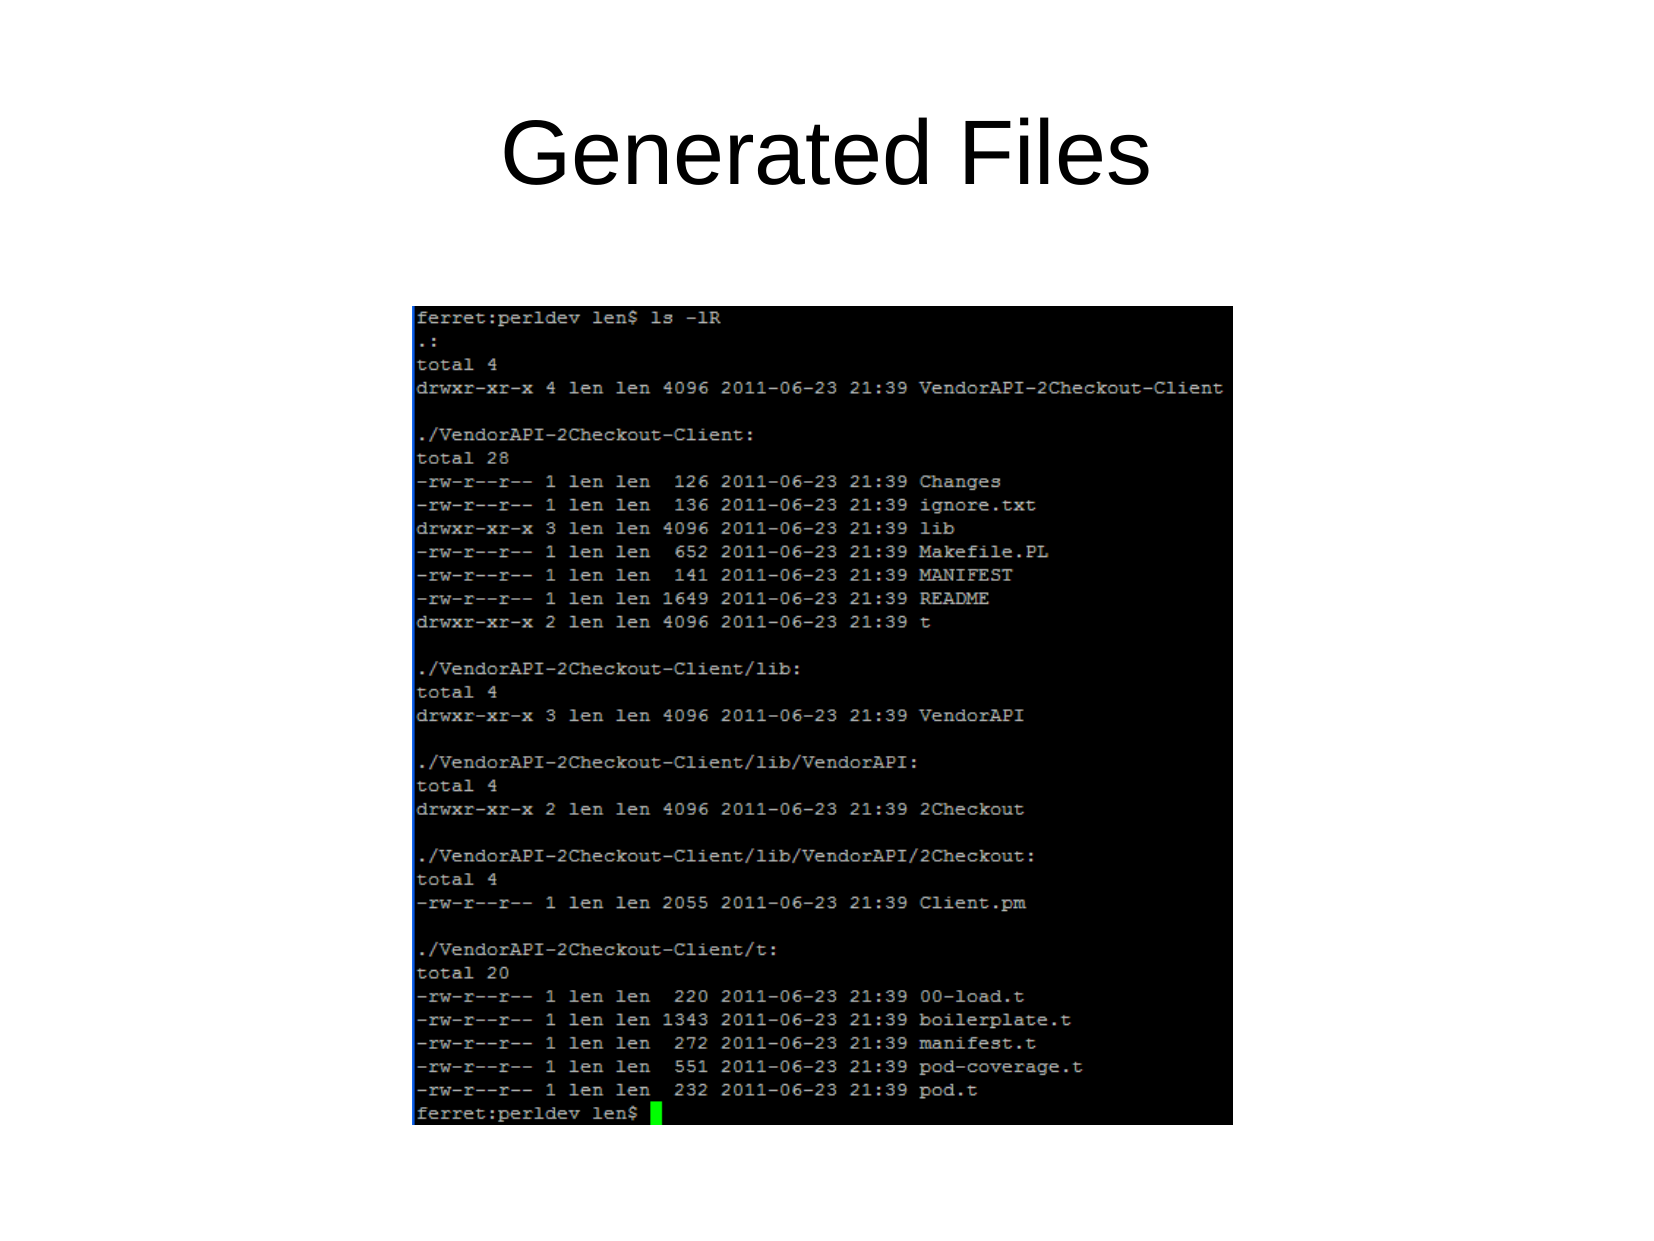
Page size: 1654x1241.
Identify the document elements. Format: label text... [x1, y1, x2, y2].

picture [412, 306, 1233, 1126]
title Generated Files [82, 49, 1571, 257]
